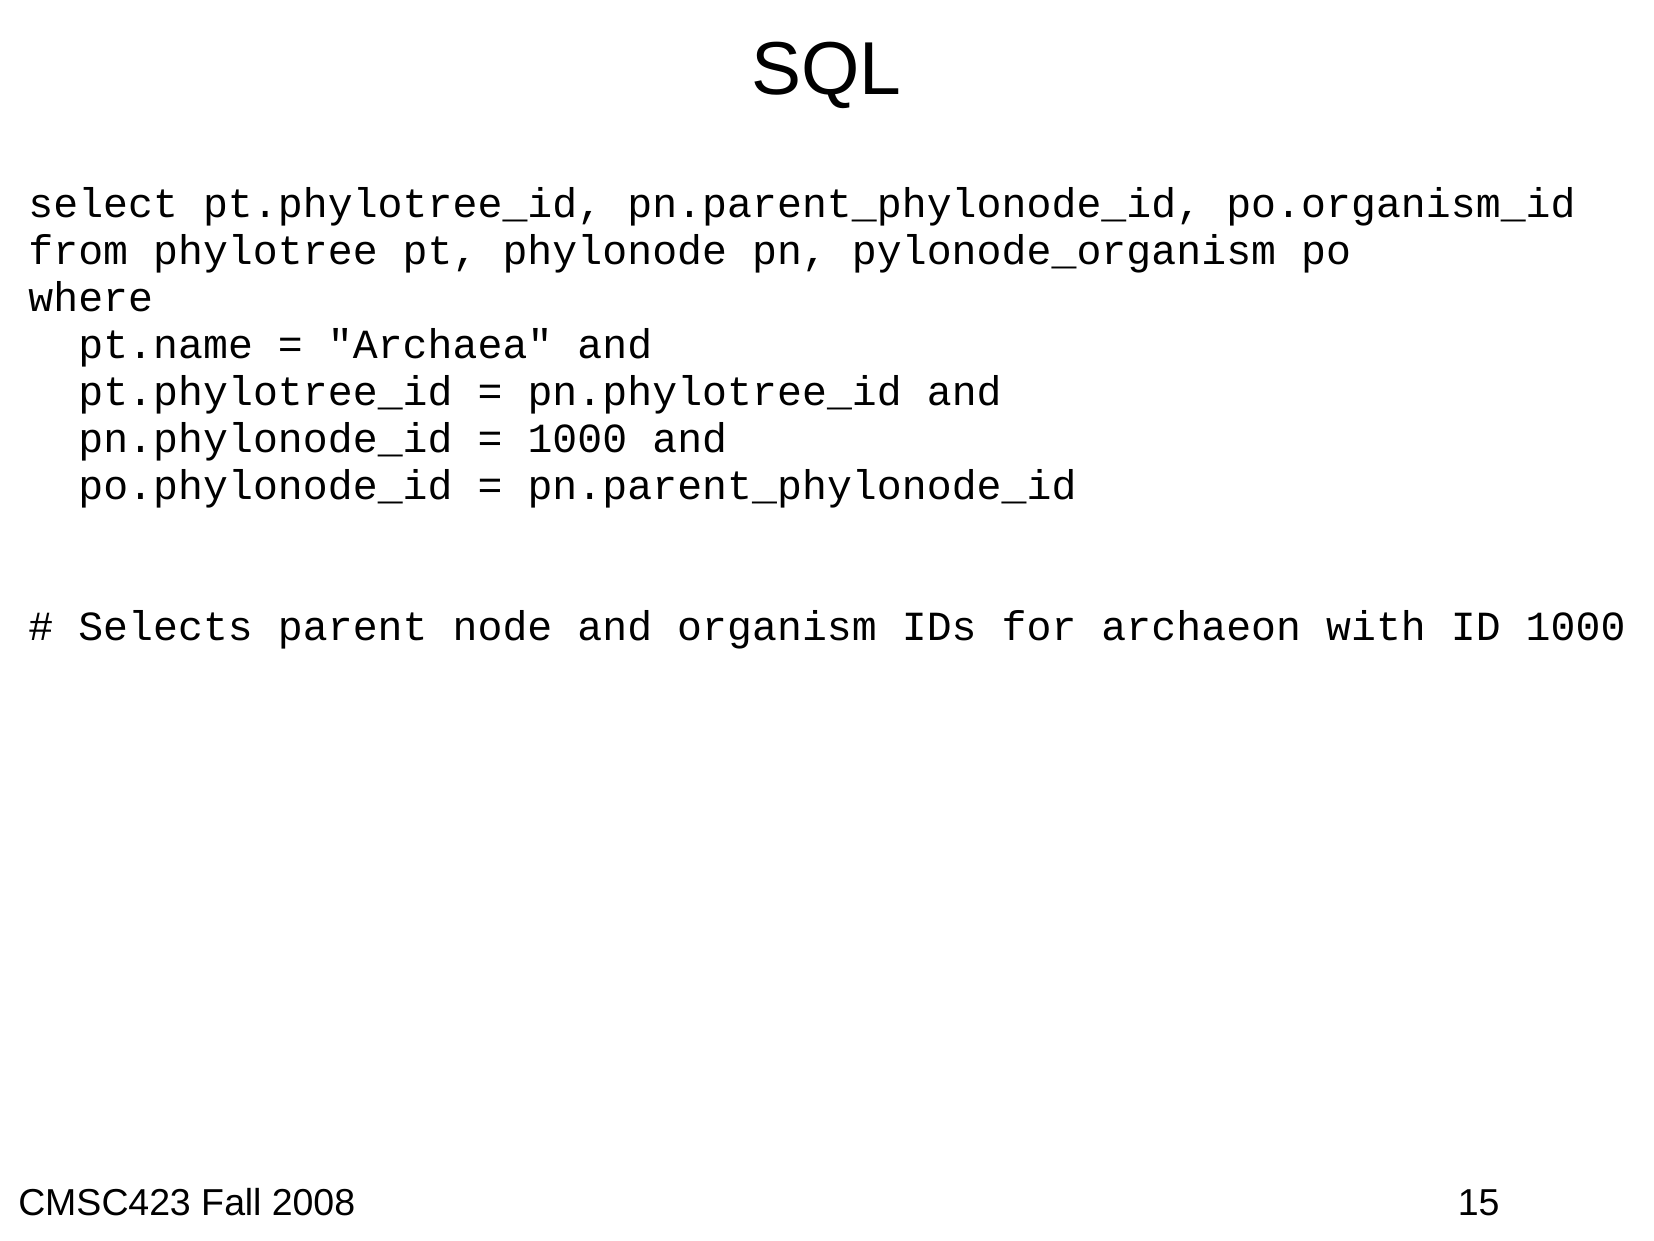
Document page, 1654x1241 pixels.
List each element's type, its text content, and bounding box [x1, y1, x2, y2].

title SQL [0, 10, 1654, 127]
text_box select pt.phylotree_id, pn.parent_phylonode_id, po.organism_id from phylotree pt, phylonode pn, pylonode_organism po where pt.name = "Archaea" and pt.phylotree_id = pn.phylotree_id and pn.phylonode_id = 1000 and po.phylonode_id = pn.parent_phylonode_id # Selects parent node and organism IDs for archaeon with ID 1000 [13, 175, 1644, 662]
